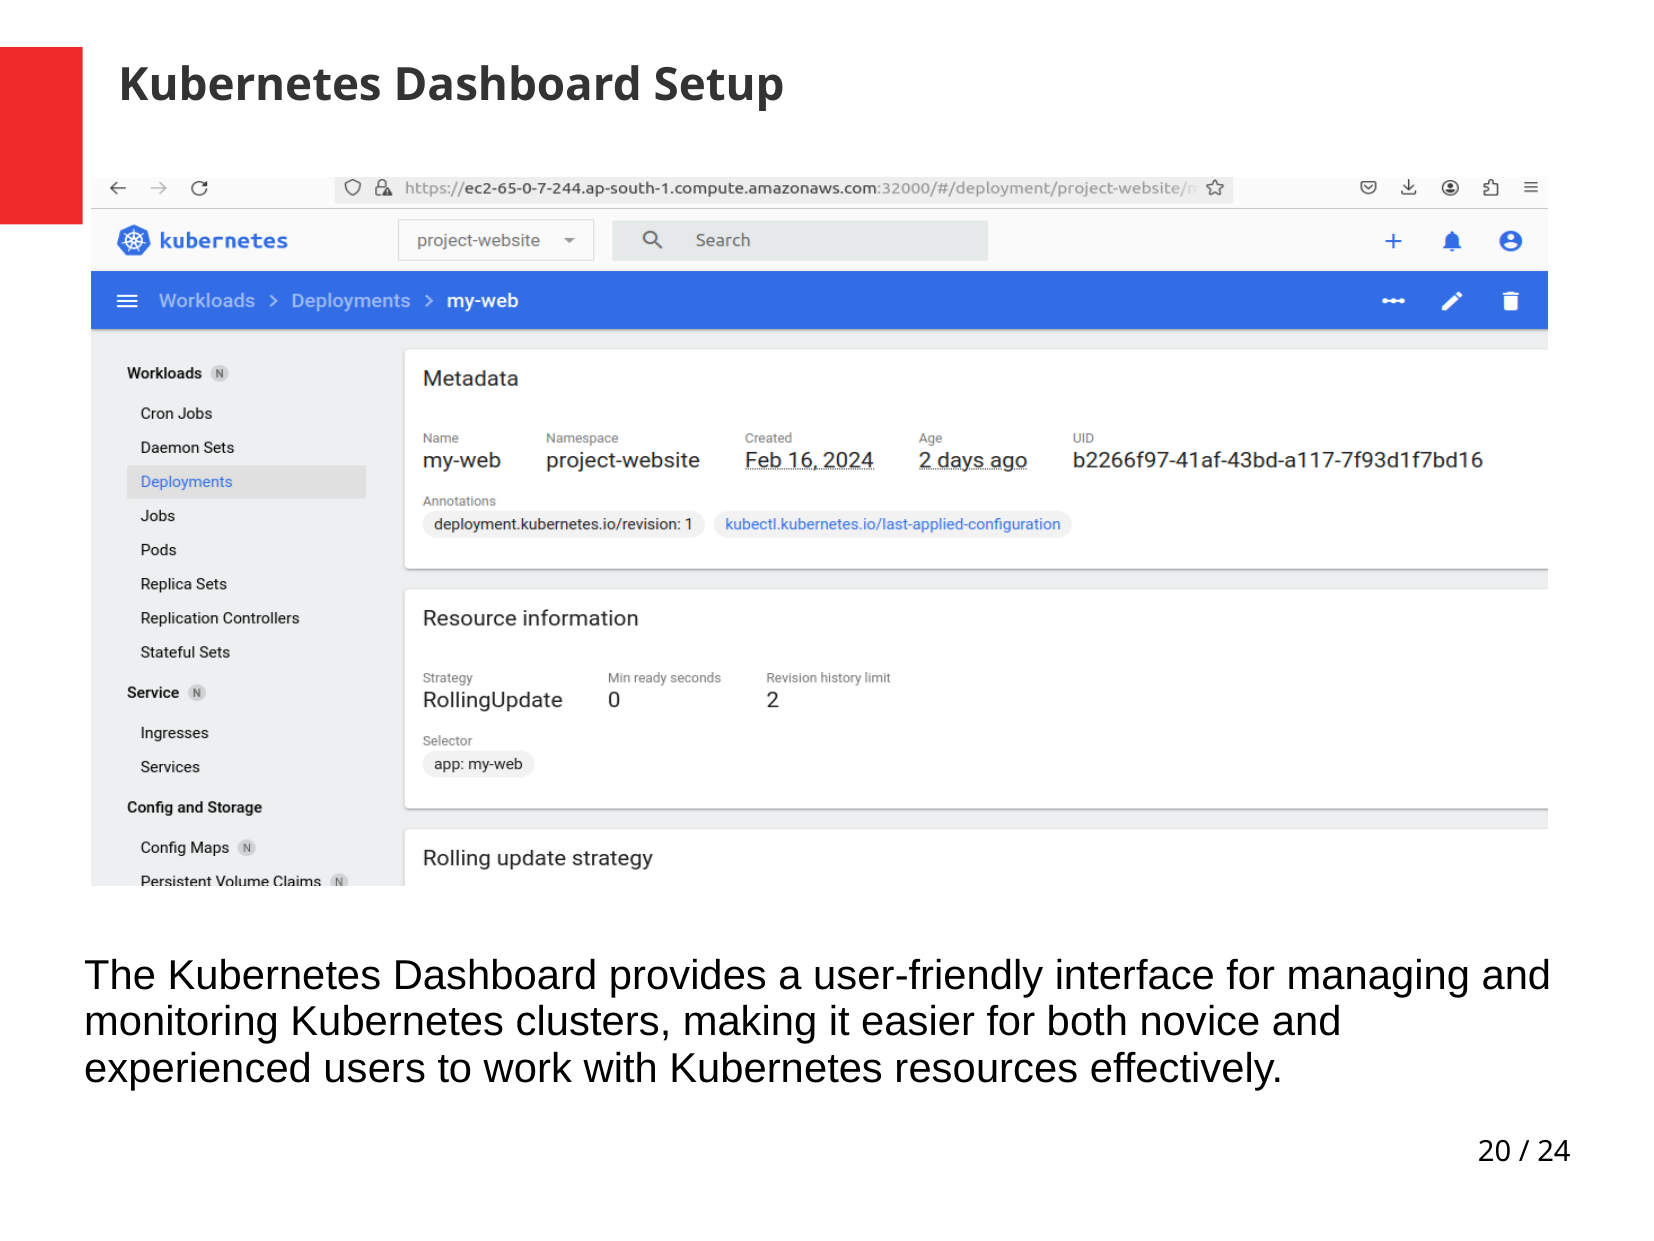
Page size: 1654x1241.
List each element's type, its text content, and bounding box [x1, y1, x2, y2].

title Kubernetes Dashboard Setup [118, 23, 1217, 142]
text_box The Kubernetes Dashboard provides a user-friendly interface for managing and monitoring Kubernetes clusters, making it easier for both novice and experienced users to work with Kubernetes resources effectively. [69, 944, 1571, 1099]
picture [91, 177, 1548, 886]
